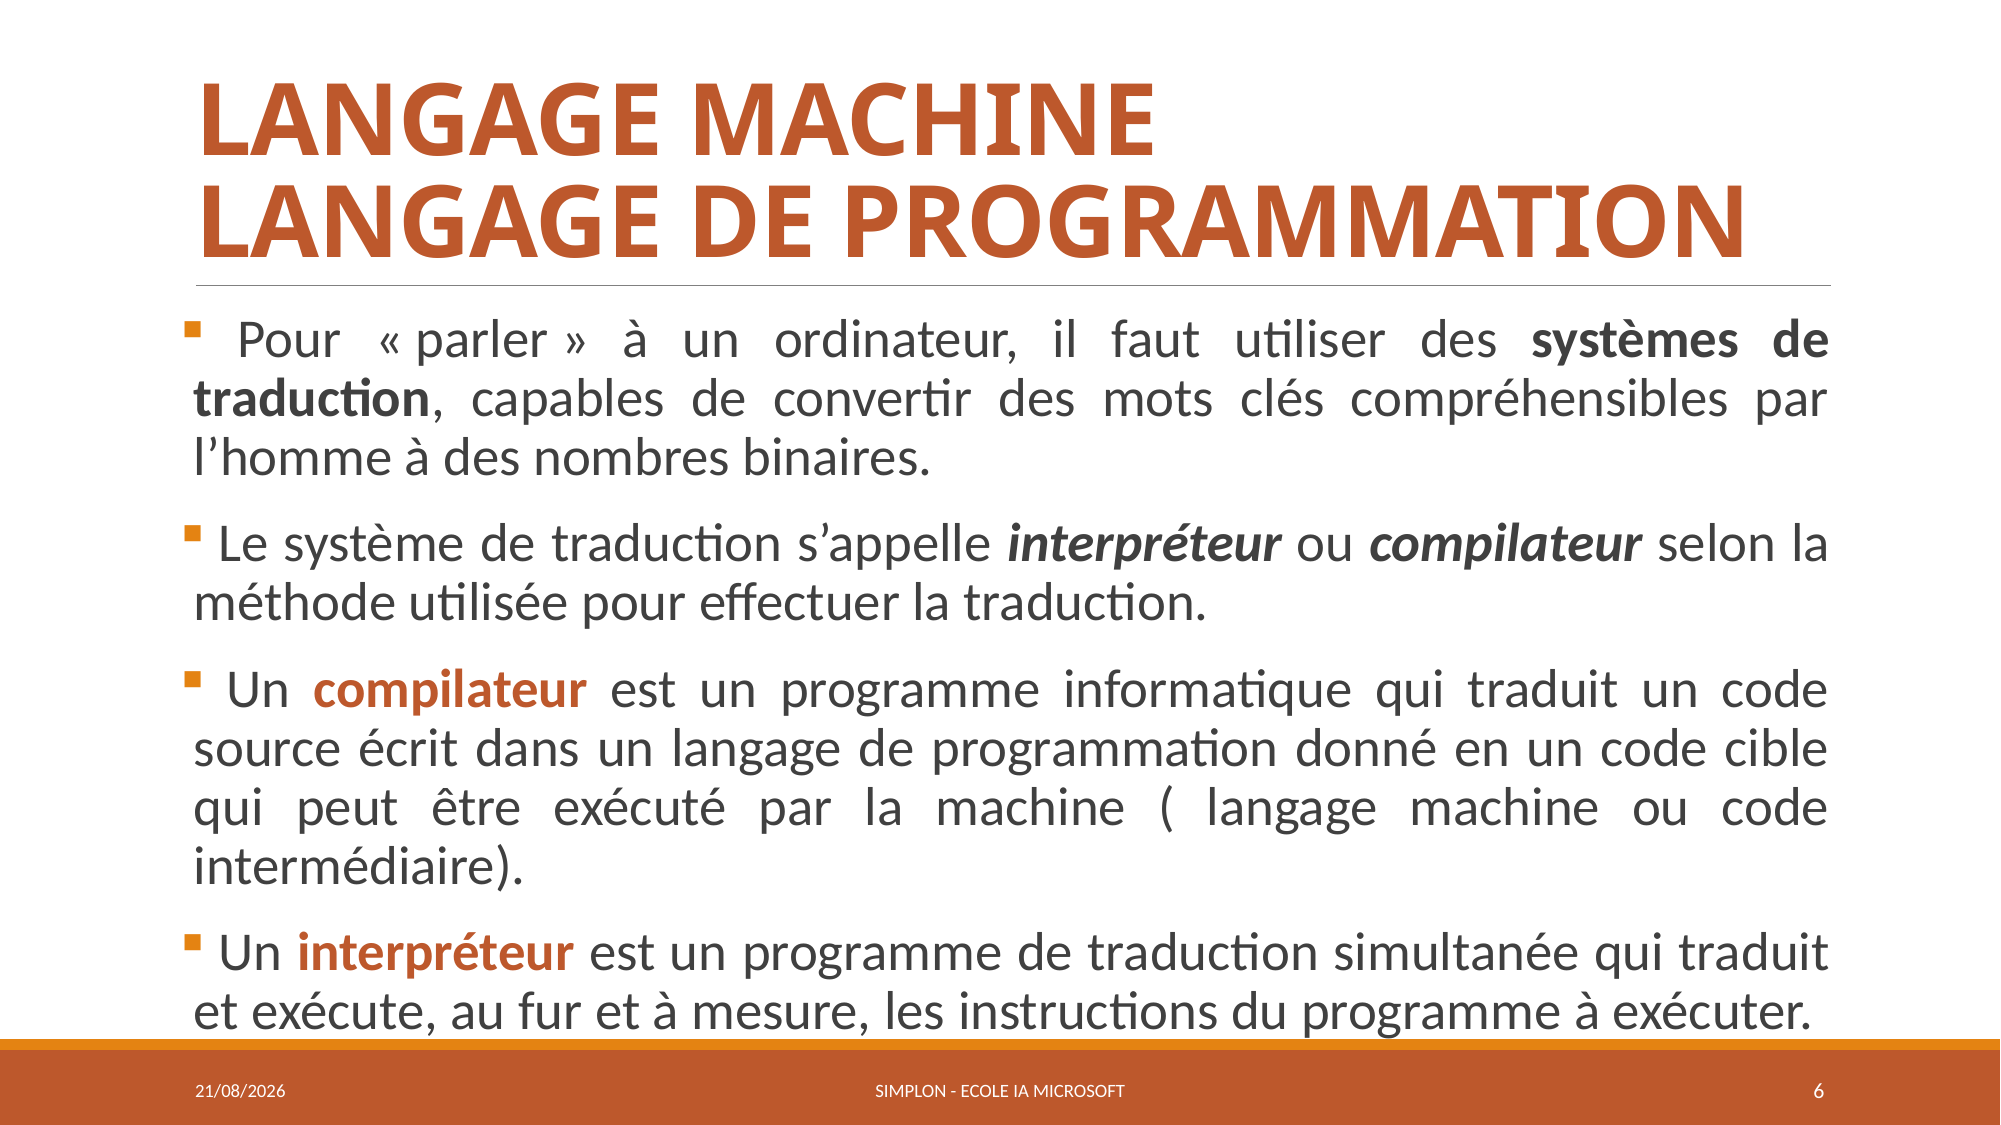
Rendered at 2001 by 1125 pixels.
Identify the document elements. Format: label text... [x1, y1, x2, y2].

footer Simplon - Ecole IA Microsoft [604, 1059, 1396, 1120]
slide_number 16/01/2020 [180, 1059, 586, 1120]
title LANGAGE MACHINE LANGAGE DE PROGRAMMATION [180, 47, 1830, 285]
slide_number <numéro> [1624, 1059, 1840, 1120]
list Pour « parler » à un ordinateur, il faut utiliser des systèmes de traduction, capables de convertir des mots clés compréhensibles par l’homme à des nombres binaires. Le système de traduction s’appelle interpréteur ou compilateur selon la méthode utilisée pour effectuer la traduction. Un compilateur est un programme informatique qui traduit un code source écrit dans un langage de programmation donné en un code cible qui peut être exécuté par la machine ( langage machine ou code intermédiaire). Un interpréteur est un programme de traduction simultanée qui traduit et exécute, au fur et à mesure, les instructions du programme à exécuter. [180, 302, 1830, 1060]
